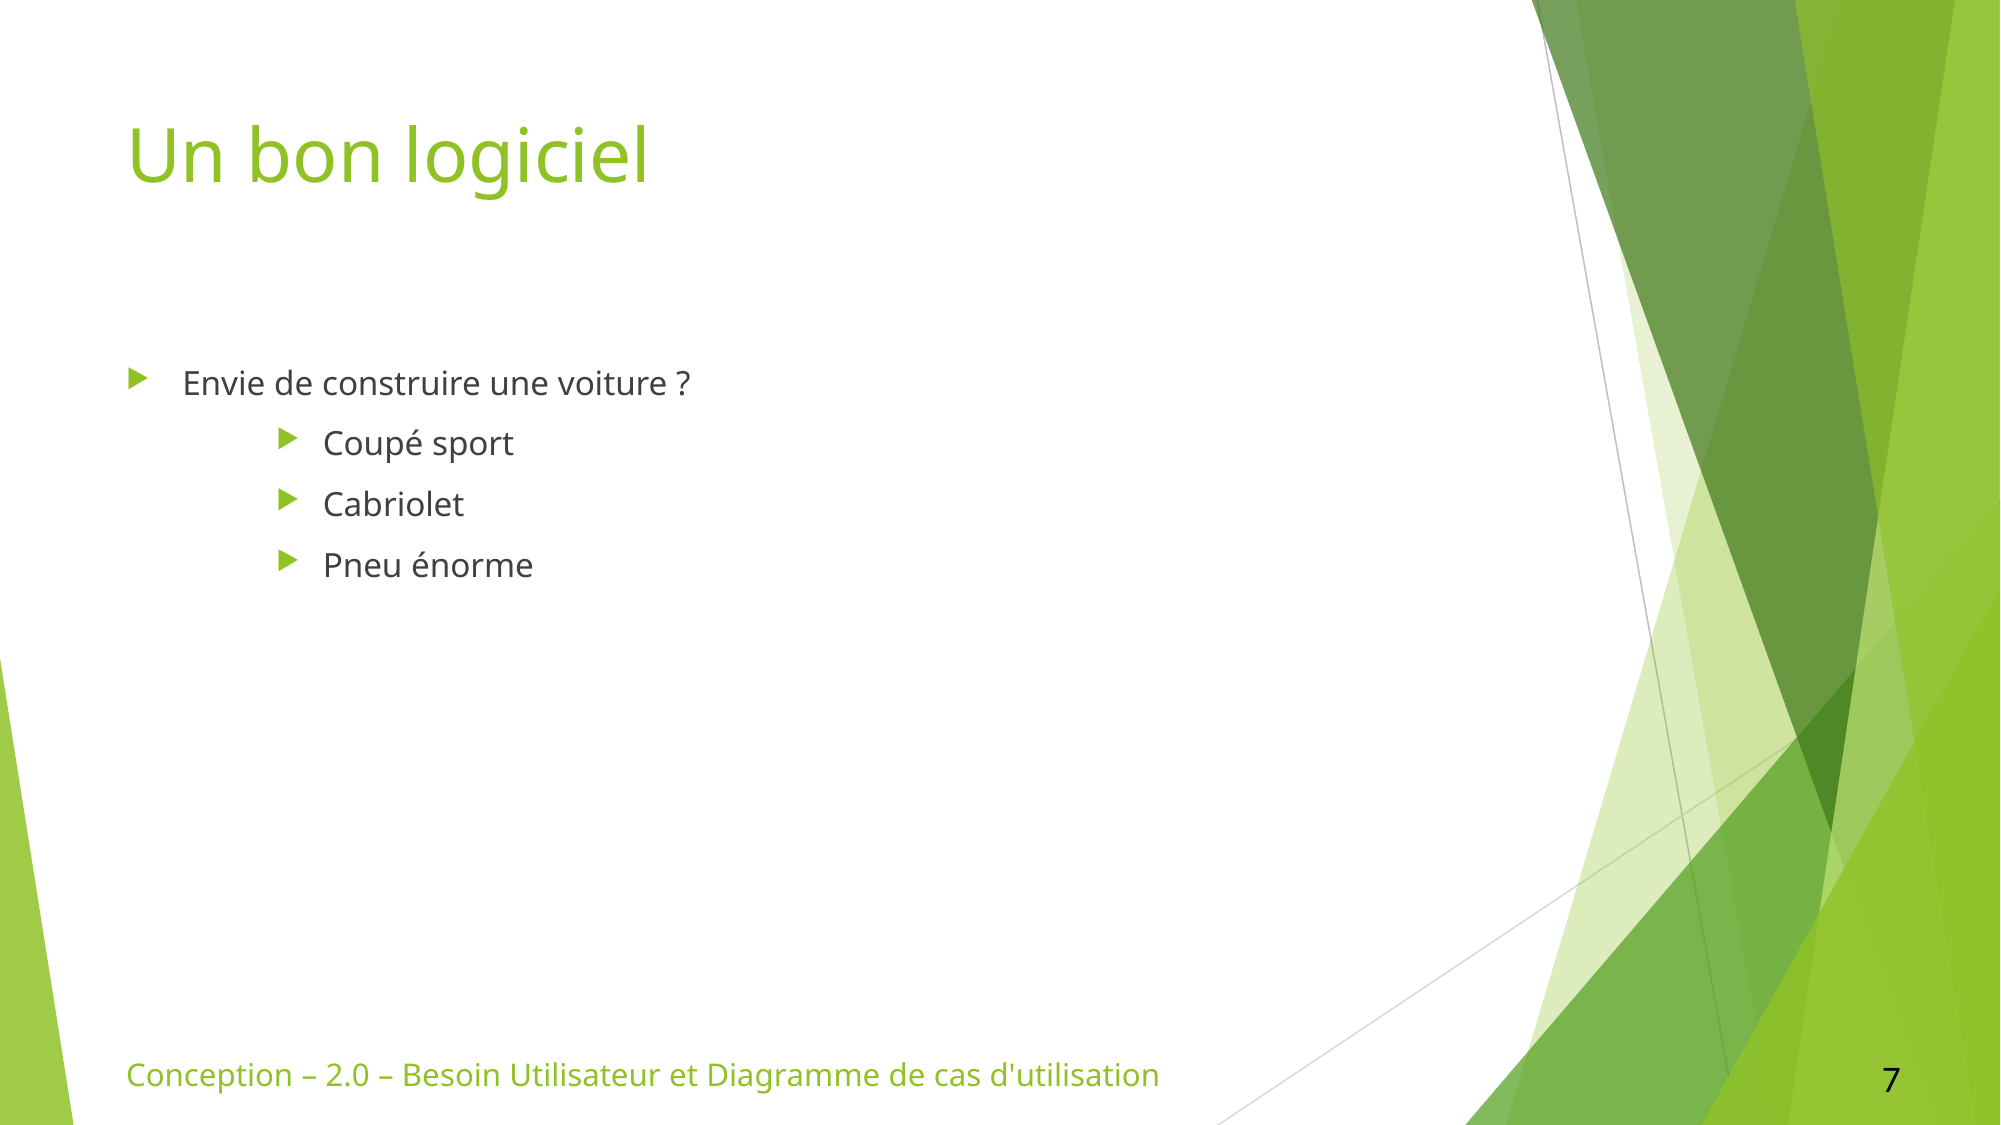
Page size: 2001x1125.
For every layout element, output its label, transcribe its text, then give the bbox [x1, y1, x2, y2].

title Un bon logiciel [111, 99, 1522, 317]
list Envie de construire une voiture ? Coupé sport Cabriolet Pneu énorme [111, 354, 1522, 992]
text_box [1866, 1047, 1979, 1108]
text_box Conception – 2.0 – Besoin Utilisateur et Diagramme de cas d'utilisation [111, 1047, 1210, 1109]
